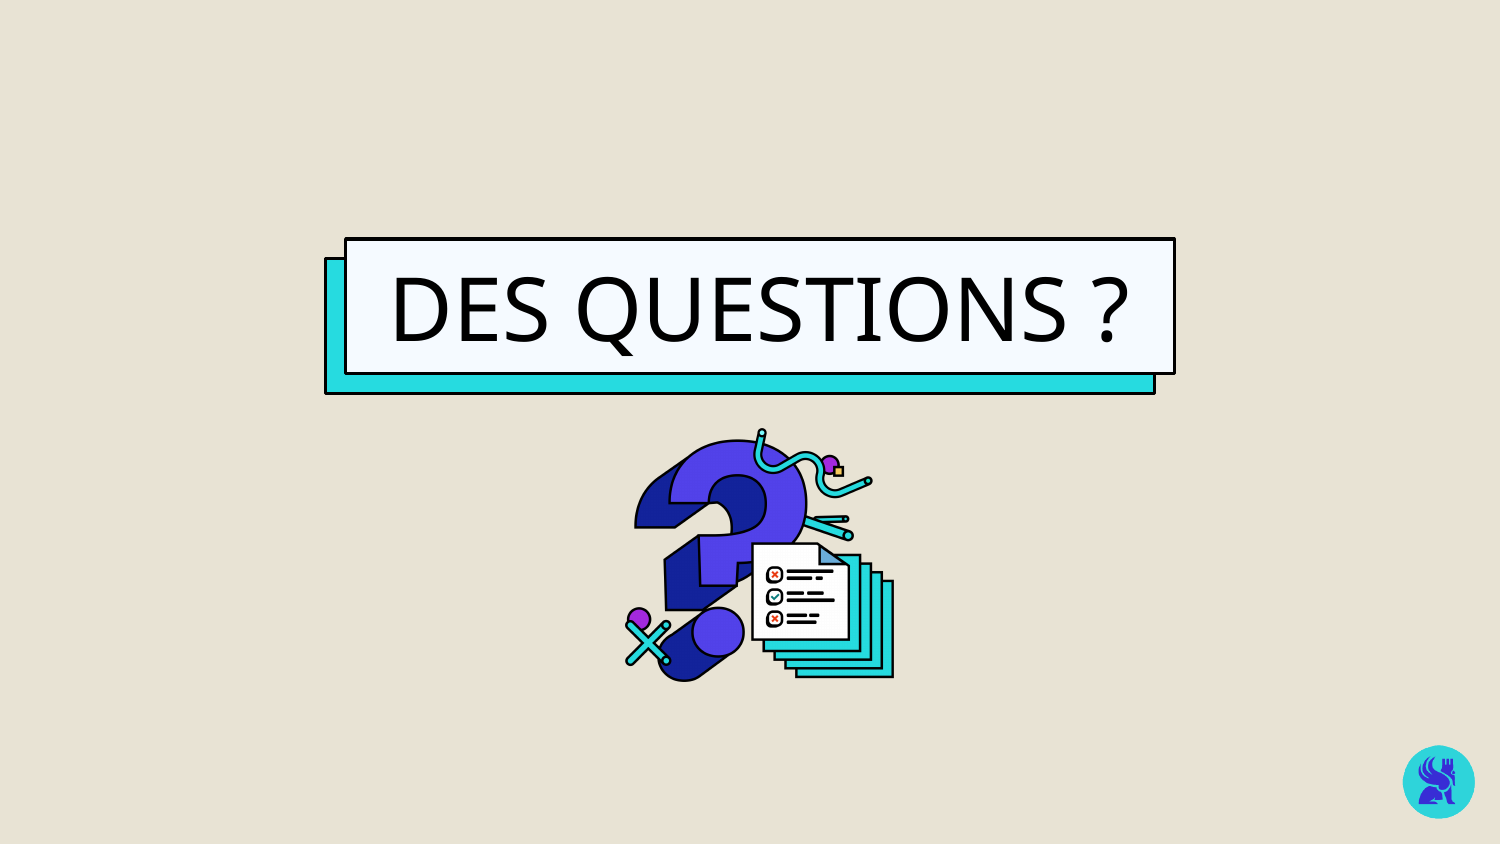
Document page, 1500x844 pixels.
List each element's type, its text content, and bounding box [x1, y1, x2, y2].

picture [1402, 745, 1475, 819]
picture [625, 428, 894, 682]
title DES QUESTIONS ? [345, 239, 1175, 374]
text_box [325, 258, 1155, 394]
